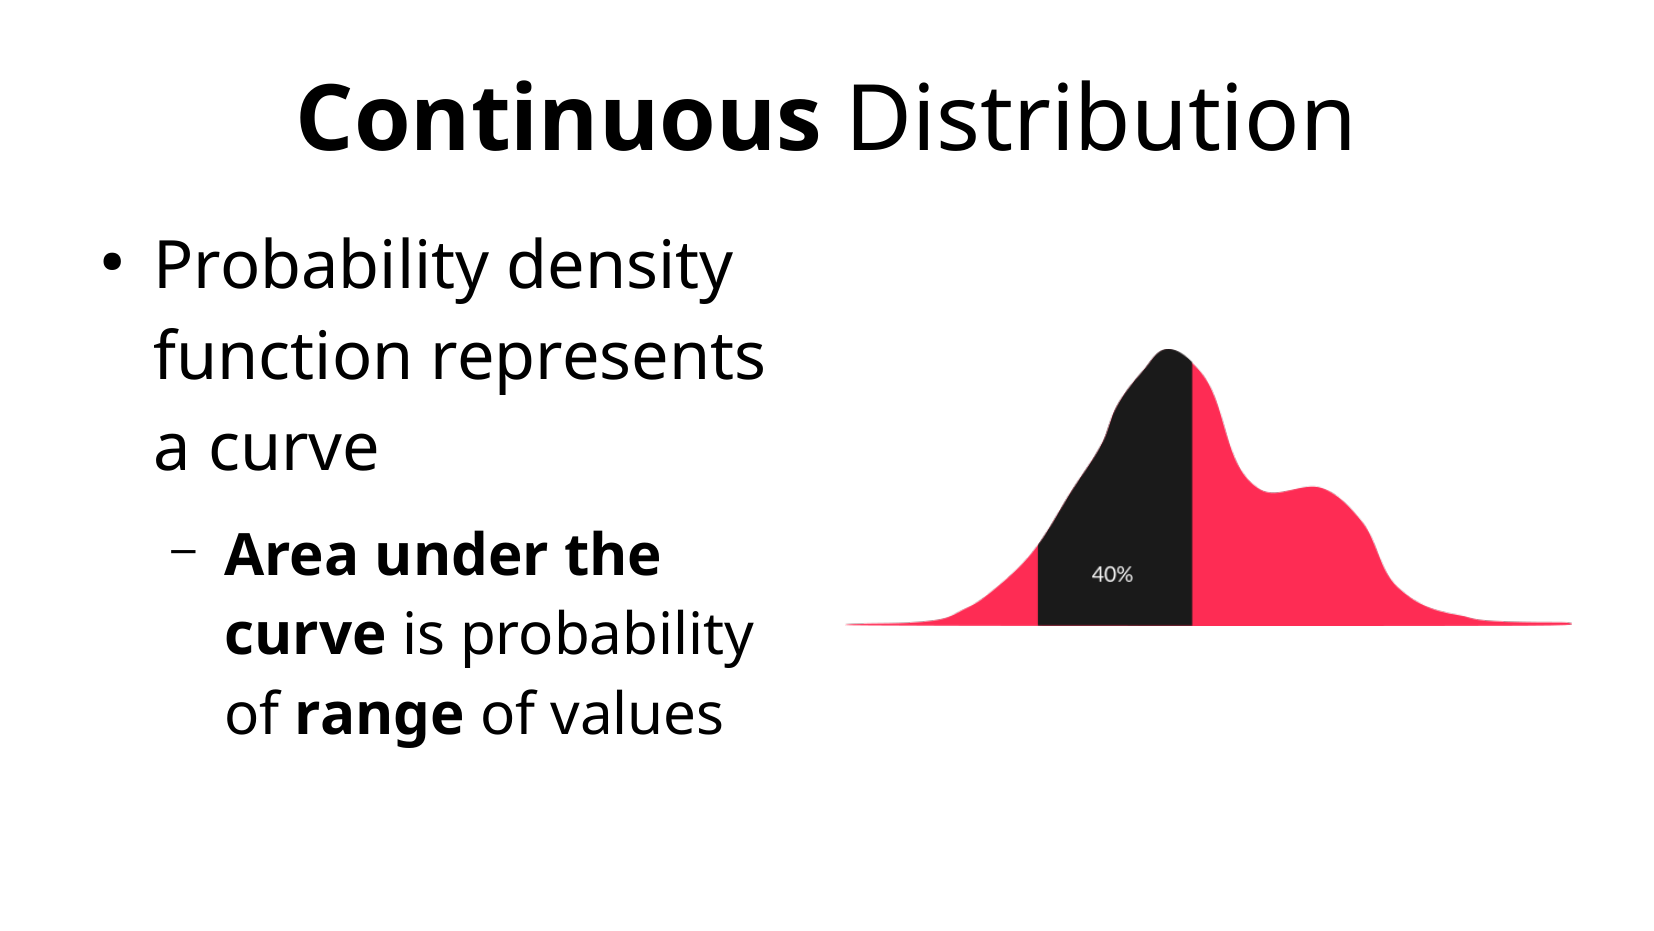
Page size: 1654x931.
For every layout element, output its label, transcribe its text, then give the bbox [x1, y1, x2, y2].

title Continuous Distribution [82, 37, 1571, 193]
list Probability density function represents a curve Area under the curve is probability of range of values [82, 217, 809, 758]
picture [845, 349, 1572, 626]
